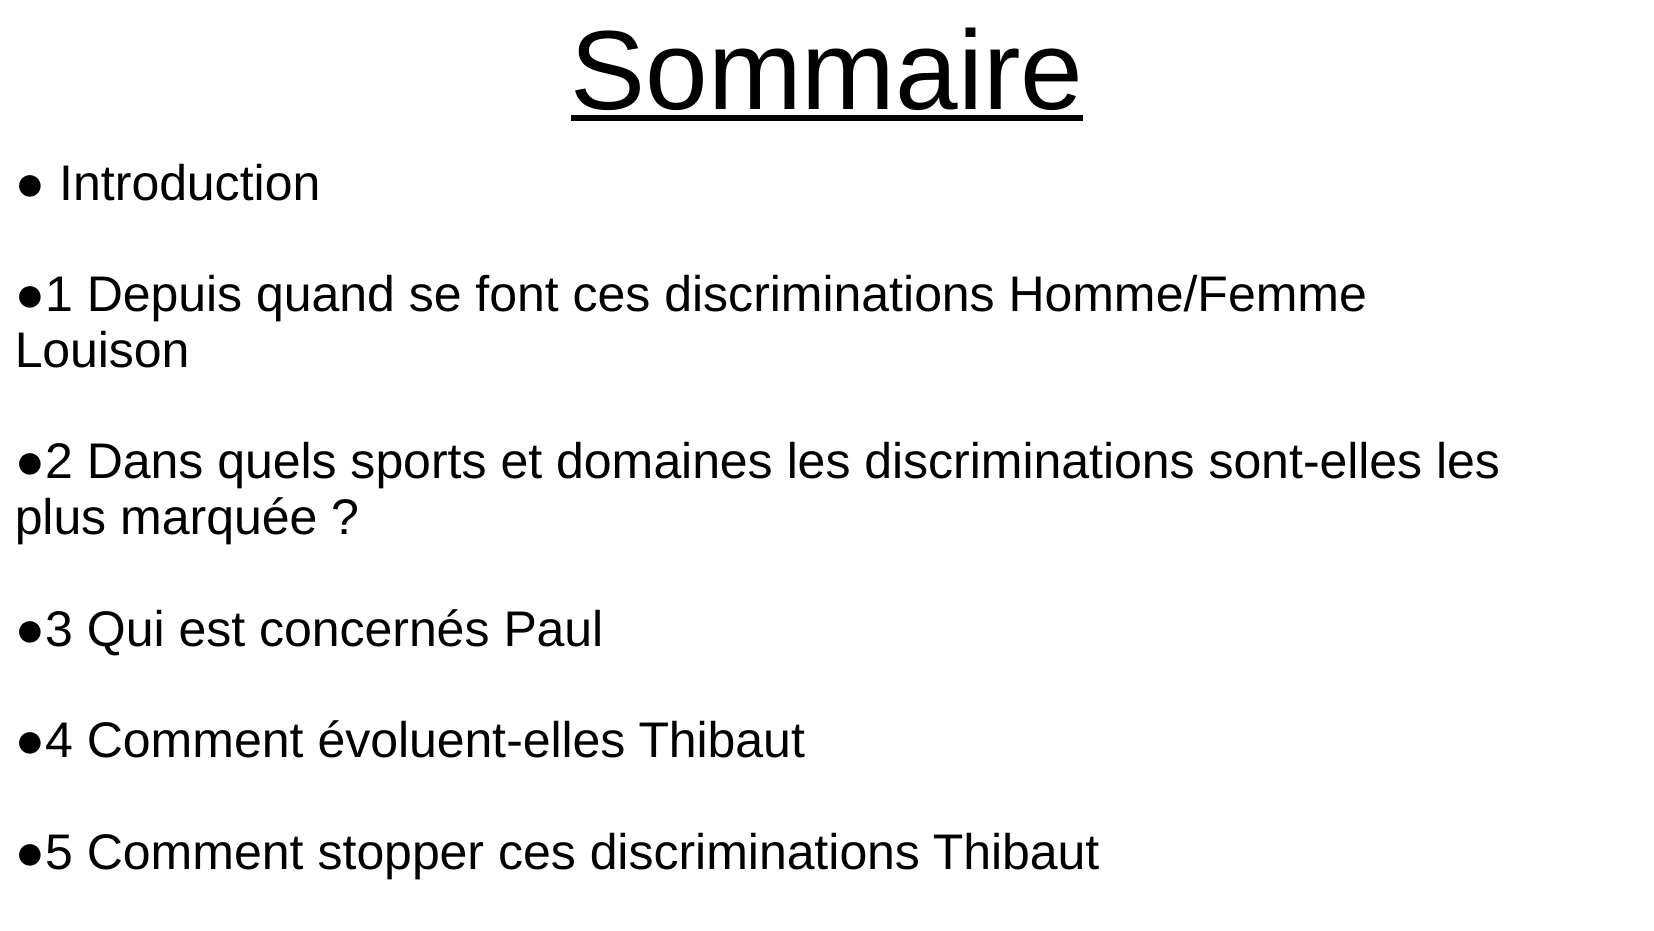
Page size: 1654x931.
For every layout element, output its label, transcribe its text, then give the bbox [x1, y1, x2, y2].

text_box ● Introduction ●1 Depuis quand se font ces discriminations Homme/Femme Louison ●2 Dans quels sports et domaines les discriminations sont-elles les plus marquée ? ●3 Qui est concernés Paul ●4 Comment évoluent-elles Thibaut ●5 Comment stopper ces discriminations Thibaut [0, 147, 1617, 918]
text_box Sommaire [147, 0, 1506, 141]
